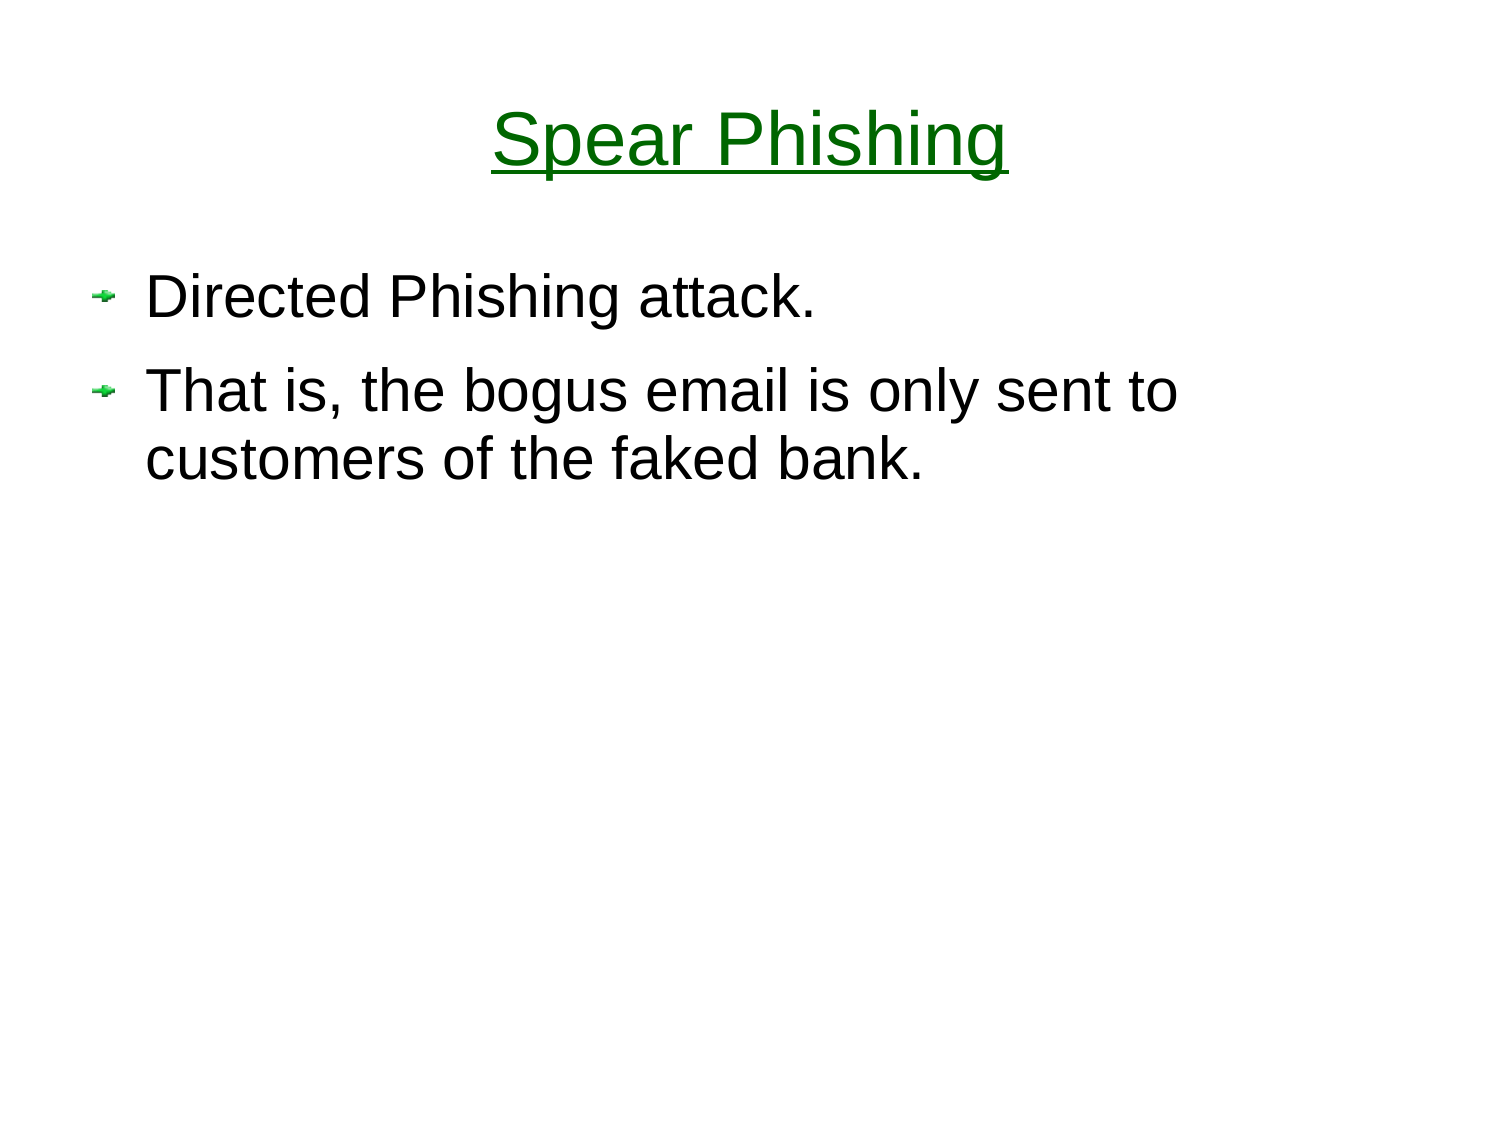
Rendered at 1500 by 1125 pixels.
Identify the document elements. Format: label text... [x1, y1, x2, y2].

list Directed Phishing attack. That is, the bogus email is only sent to customers of the faked bank. [75, 262, 1425, 1006]
title Spear Phishing [75, 45, 1425, 233]
